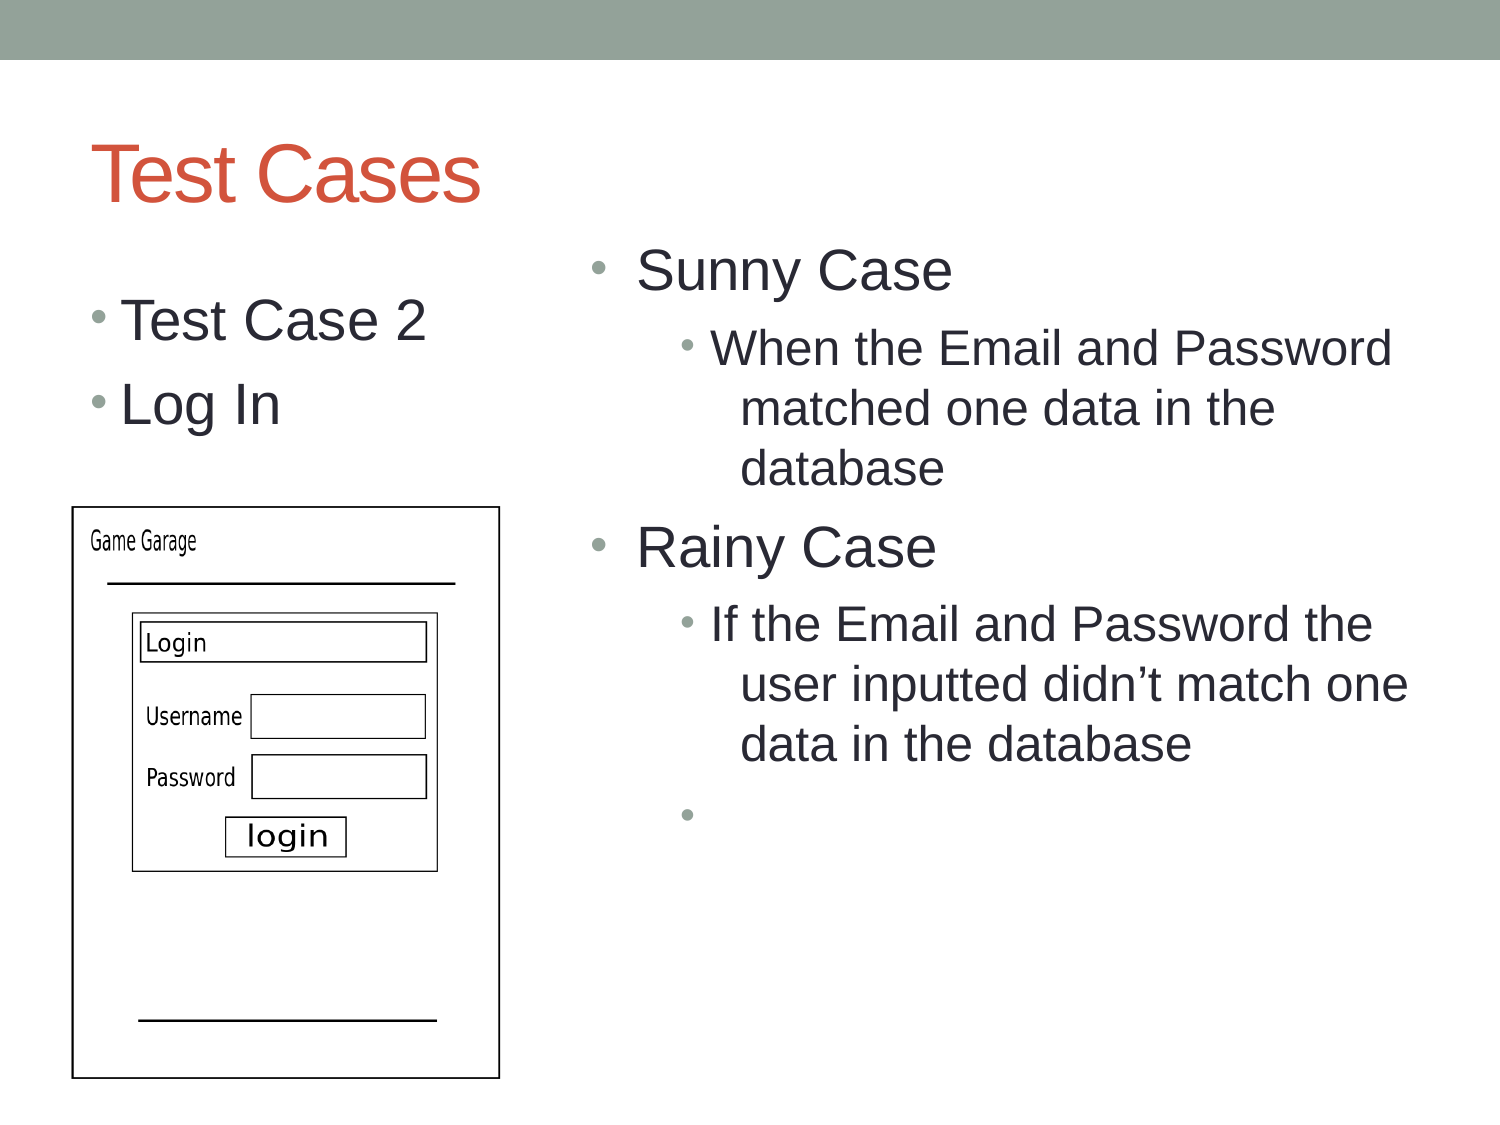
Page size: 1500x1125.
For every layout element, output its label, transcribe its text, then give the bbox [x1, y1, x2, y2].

picture [63, 484, 507, 1111]
list Test Case 2 Log In [75, 274, 550, 1049]
title Test Cases [75, 87, 1426, 251]
list Sunny Case When the Email and Password matched one data in the database Rainy Case If the Email and Password the user inputted didn’t match one data in the database [575, 224, 1426, 1125]
